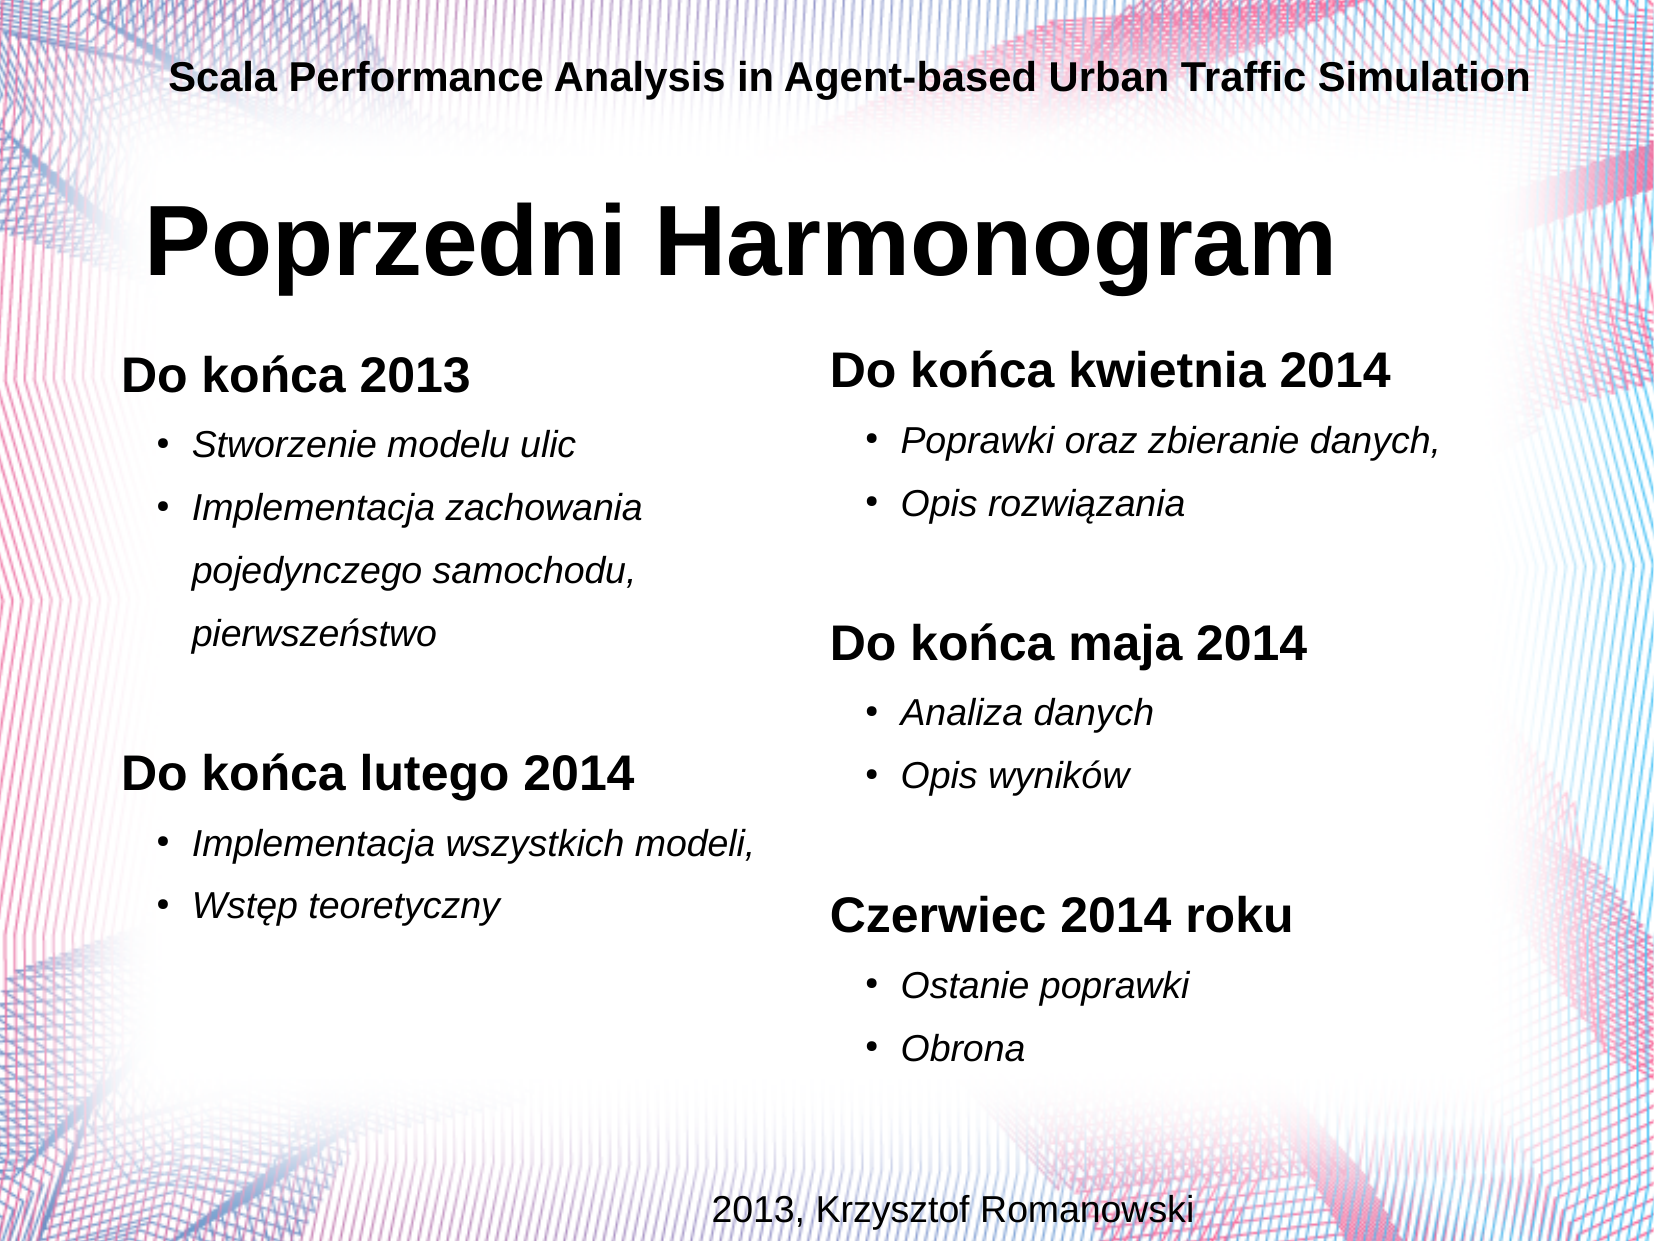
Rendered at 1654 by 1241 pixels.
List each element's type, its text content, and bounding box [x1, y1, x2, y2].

text_box Do końca kwietnia 2014 Poprawki oraz zbieranie danych, Opis rozwiązania Do końca maja 2014 Analiza danych Opis wyników Czerwiec 2014 roku Ostanie poprawki Obrona [814, 307, 1524, 1049]
text_box Poprzedni Harmonogram [129, 121, 1583, 416]
picture [0, 0, 1654, 1241]
text_box 2013, Krzysztof Romanowski [696, 1159, 1276, 1217]
text_box Do końca 2013 Stworzenie modelu ulic Implementacja zachowania pojedynczego samochodu, pierwszeństwo Do końca lutego 2014 Implementacja wszystkich modeli, Wstęp teoretyczny [106, 311, 792, 1160]
text_box Scala Performance Analysis in Agent-based Urban Traffic Simulation [153, 23, 1560, 121]
